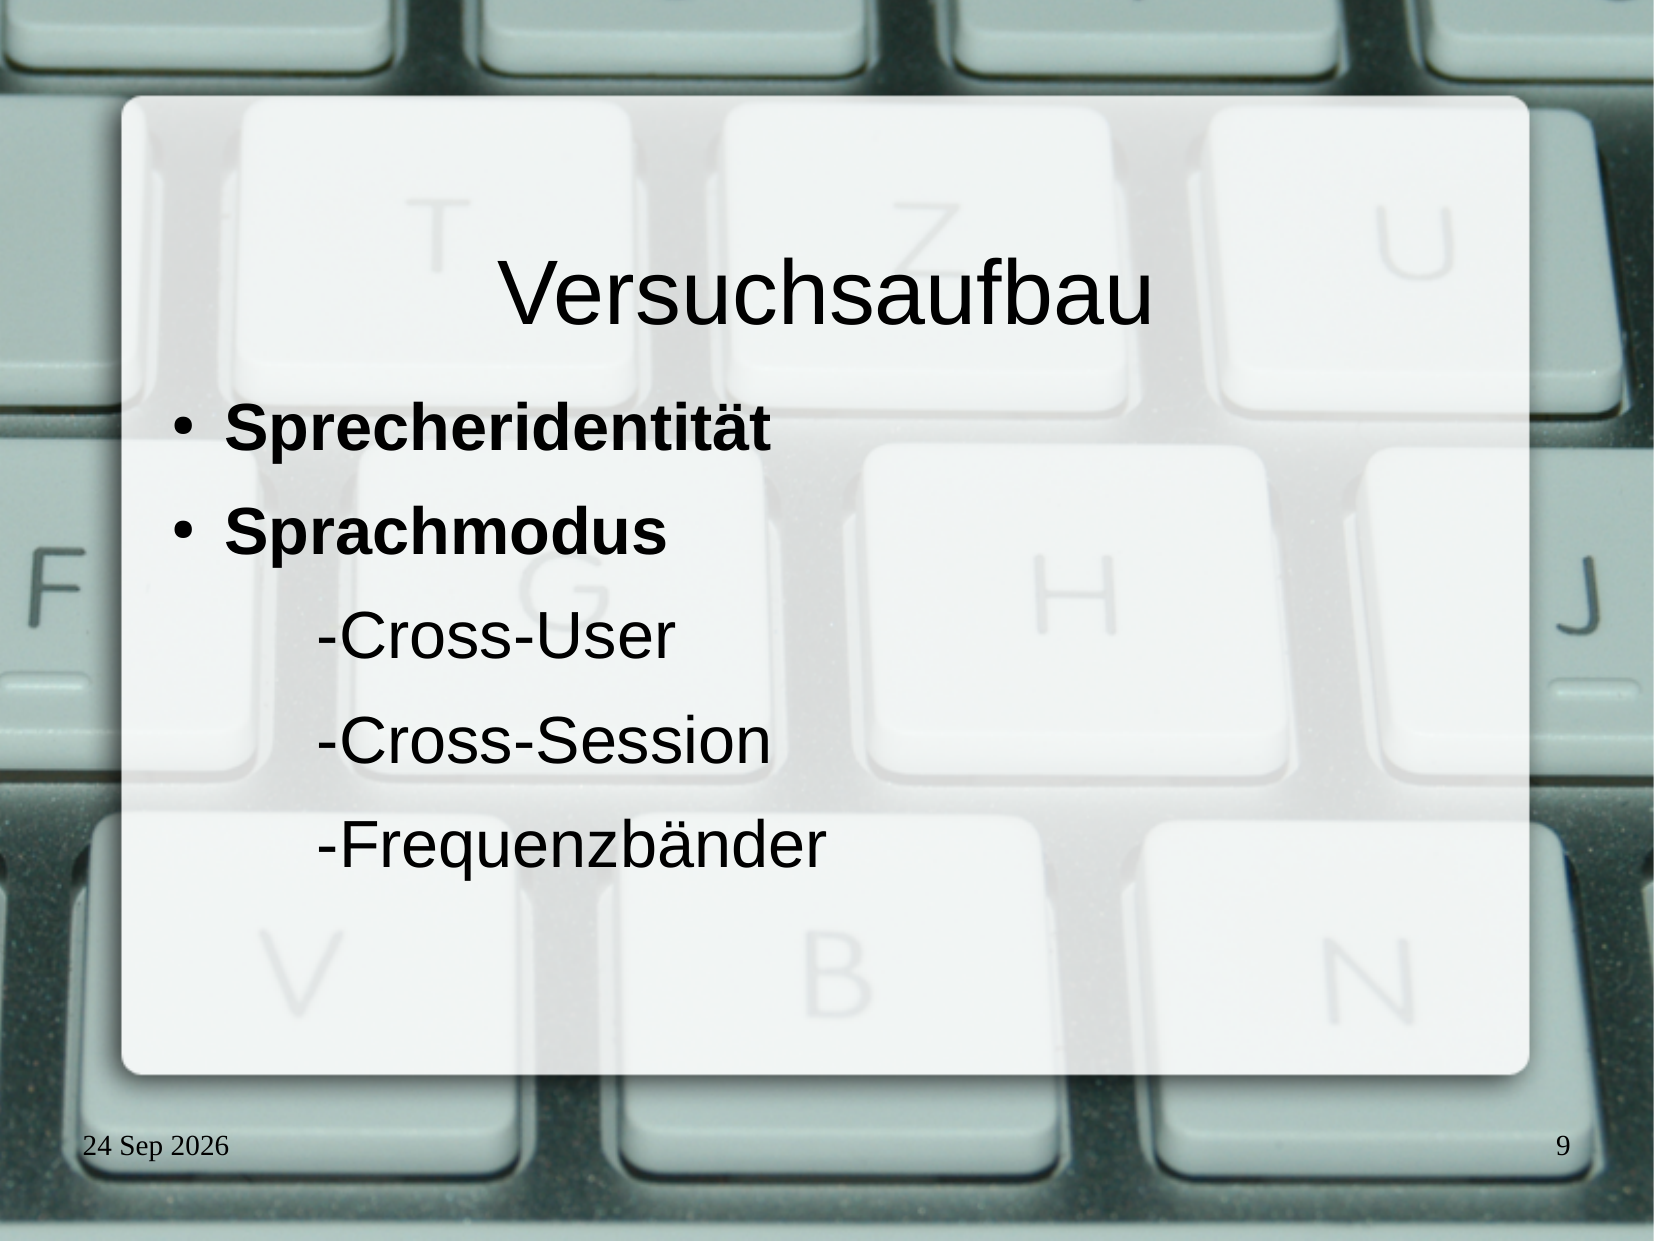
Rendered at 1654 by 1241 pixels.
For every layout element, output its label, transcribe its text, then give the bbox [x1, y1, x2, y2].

list Sprecheridentität Sprachmodus -Cross-User -Cross-Session -Frequenzbänder [153, 389, 1642, 1069]
picture [0, 0, 1654, 1241]
title Versuchsaufbau [82, 188, 1571, 397]
